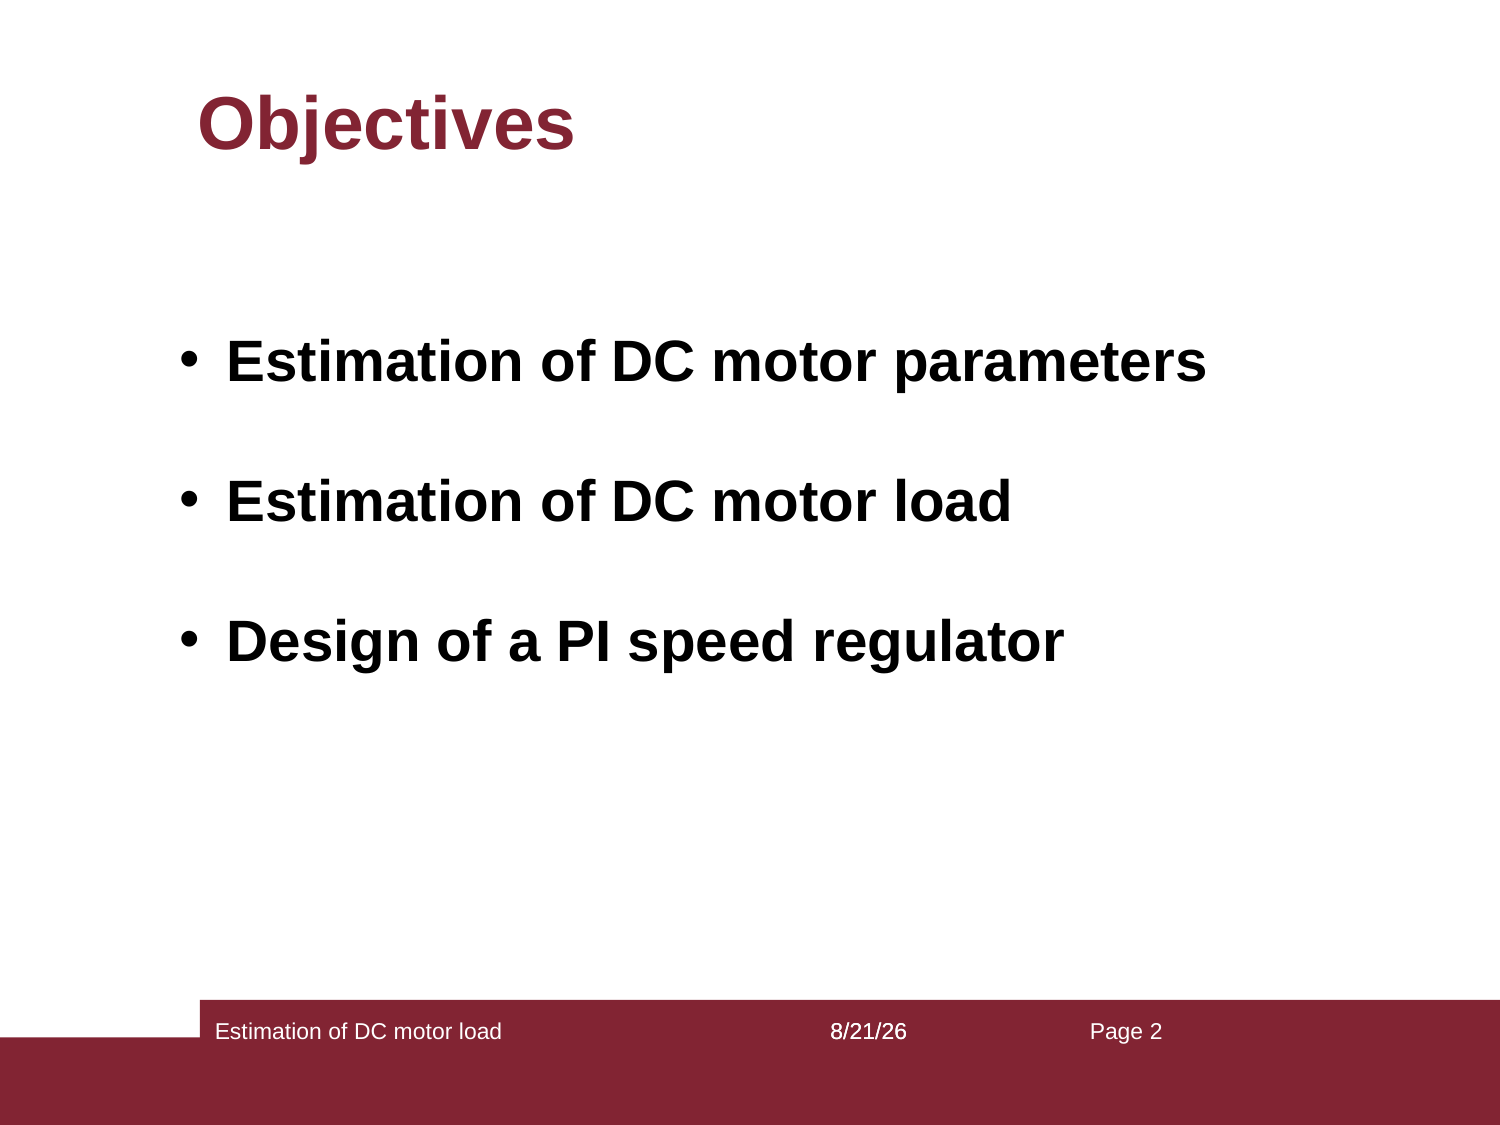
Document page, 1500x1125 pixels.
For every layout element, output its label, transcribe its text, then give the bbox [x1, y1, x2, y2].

text_box 2/27/18 [712, 1008, 1026, 1084]
text_box Page 2 [1074, 1008, 1388, 1084]
text_box Estimation of DC motor parameters Estimation of DC motor load Design of a PI speed regulator [164, 315, 1369, 868]
title Objectives [183, 67, 1424, 163]
text_box Estimation of DC motor load [199, 1008, 675, 1084]
